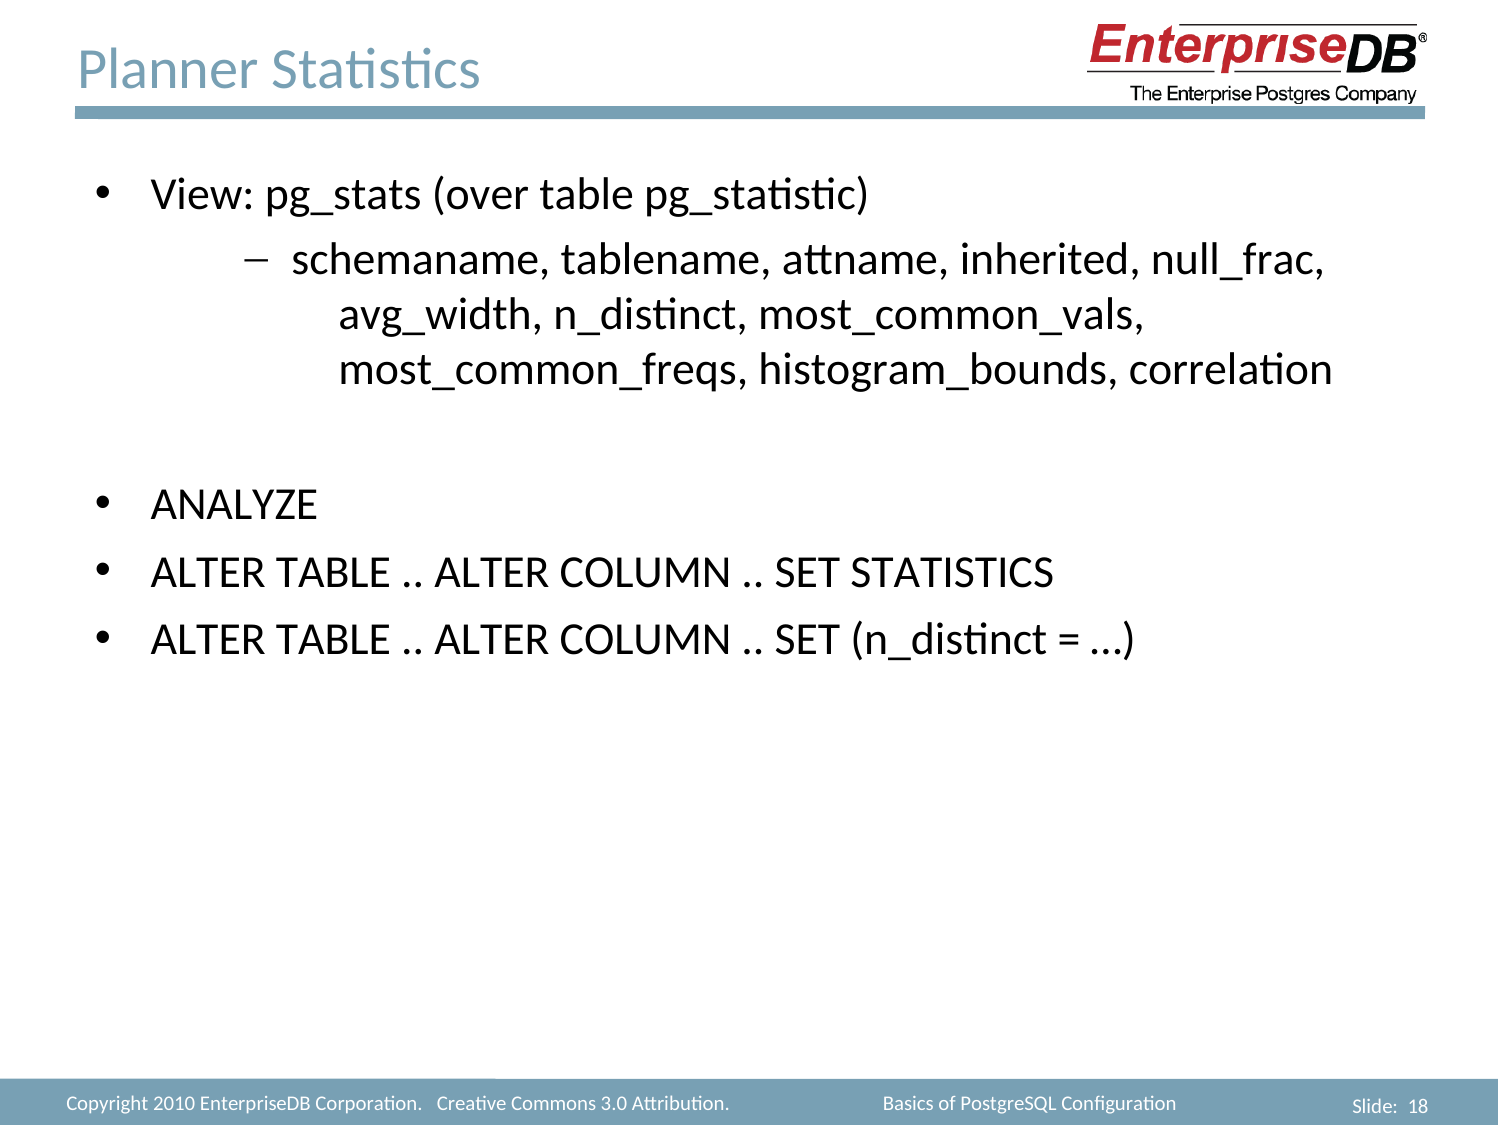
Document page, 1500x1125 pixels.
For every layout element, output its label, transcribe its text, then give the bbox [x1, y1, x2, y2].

list View: pg_stats (over table pg_statistic) schemaname, tablename, attname, inherited, null_frac, avg_width, n_distinct, most_common_vals, most_common_freqs, histogram_bounds, correlation ANALYZE ALTER TABLE .. ALTER COLUMN .. SET STATISTICS ALTER TABLE .. ALTER COLUMN .. SET (n_distinct = …) [79, 155, 1384, 1051]
picture [1088, 24, 1427, 104]
title Planner Statistics [62, 4, 1088, 126]
